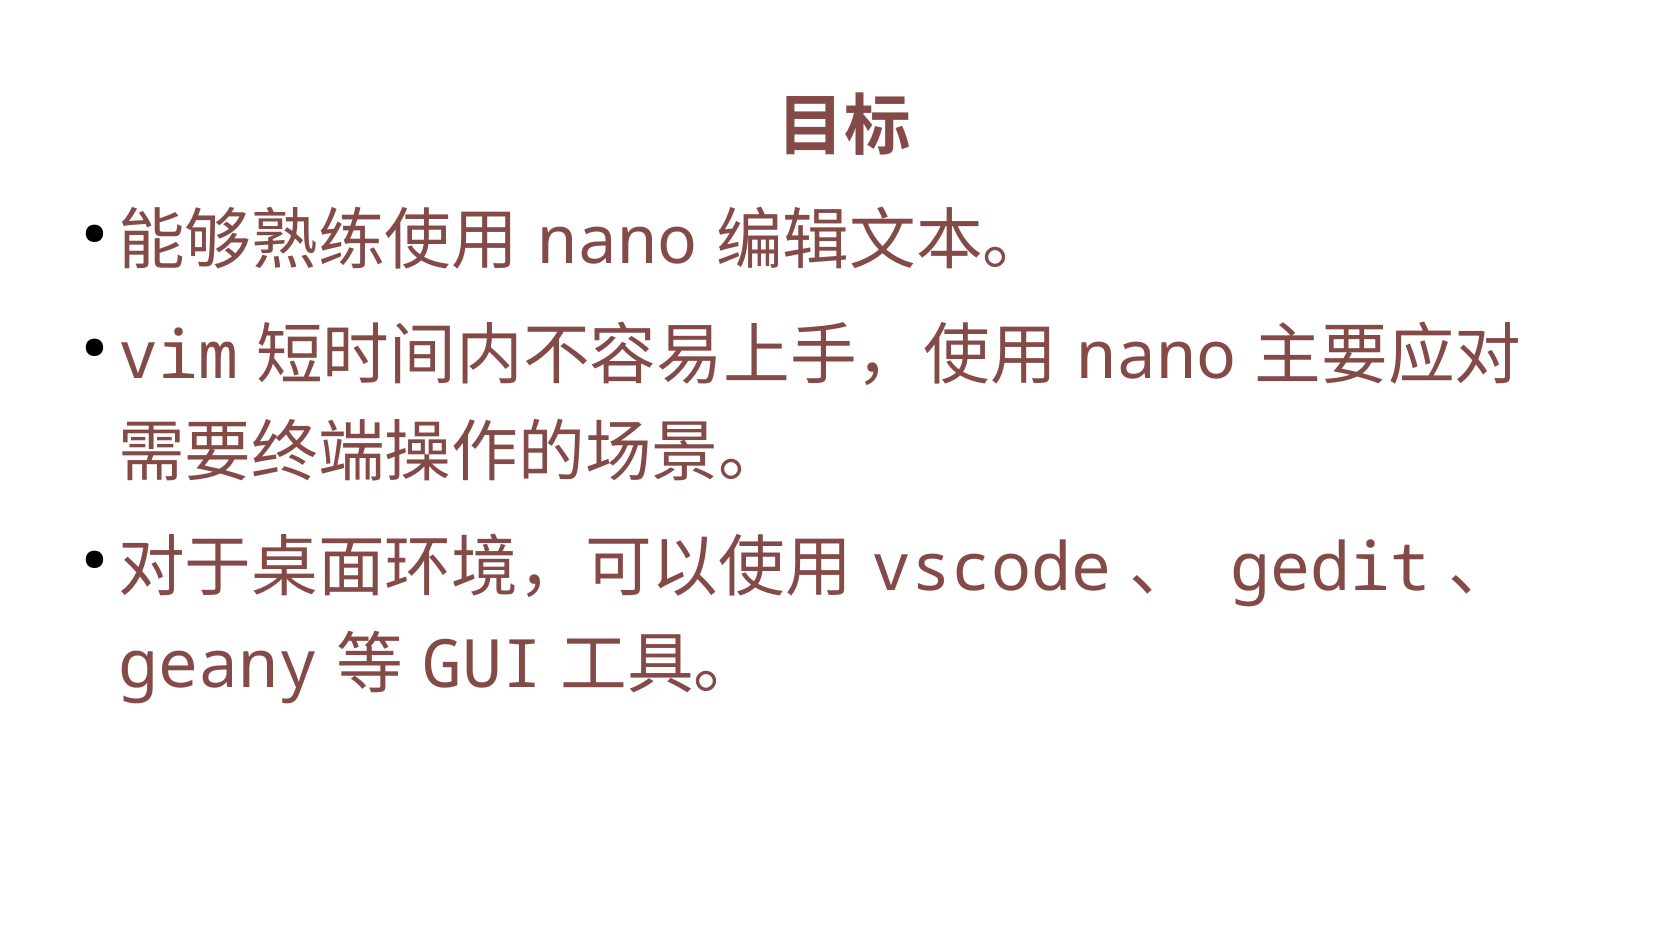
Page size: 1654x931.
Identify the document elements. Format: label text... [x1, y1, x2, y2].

subtitle 目标 能够熟练使用nano编辑文本。 vim短时间内不容易上手，使用nano主要应对需要终端操作的场景。 对于桌面环境，可以使用vscode、 gedit、 geany等GUI工具。 [82, 37, 1571, 742]
